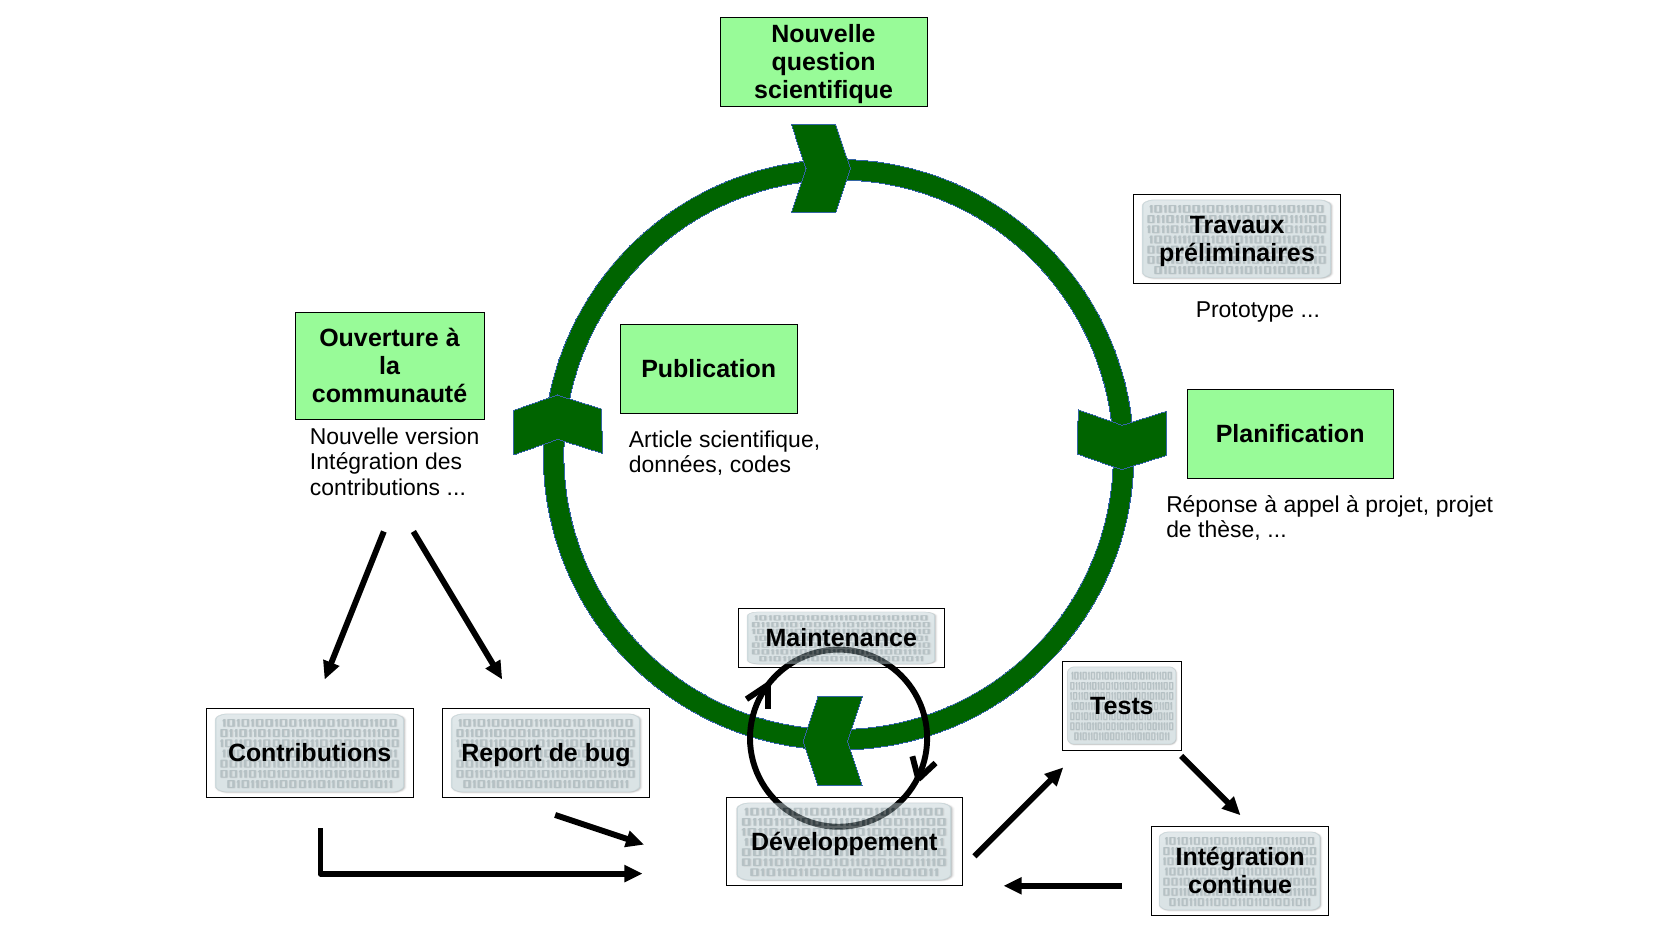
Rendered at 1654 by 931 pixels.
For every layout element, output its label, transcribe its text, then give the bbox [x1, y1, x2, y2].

text_box [513, 124, 1167, 786]
text_box Tests [1062, 661, 1182, 751]
text_box Ouverture à la communauté [295, 312, 485, 416]
text_box Contributions [206, 708, 414, 798]
text_box Publication [620, 324, 798, 414]
text_box Travaux préliminaires [1133, 194, 1341, 284]
text_box Intégration continue [1151, 826, 1329, 916]
text_box Report de bug [442, 708, 650, 798]
text_box Article scientifique, données, codes [614, 419, 845, 486]
text_box Prototype ... [1181, 289, 1418, 333]
text_box Nouvelle question scientifique [720, 17, 928, 107]
text_box Planification [1187, 389, 1394, 479]
text_box Réponse à appel à projet, projet de thèse, ... [1151, 484, 1536, 556]
text_box Nouvelle version Intégration des contributions ... [295, 416, 549, 515]
text_box Maintenance [738, 608, 945, 668]
text_box Développement [726, 797, 963, 886]
